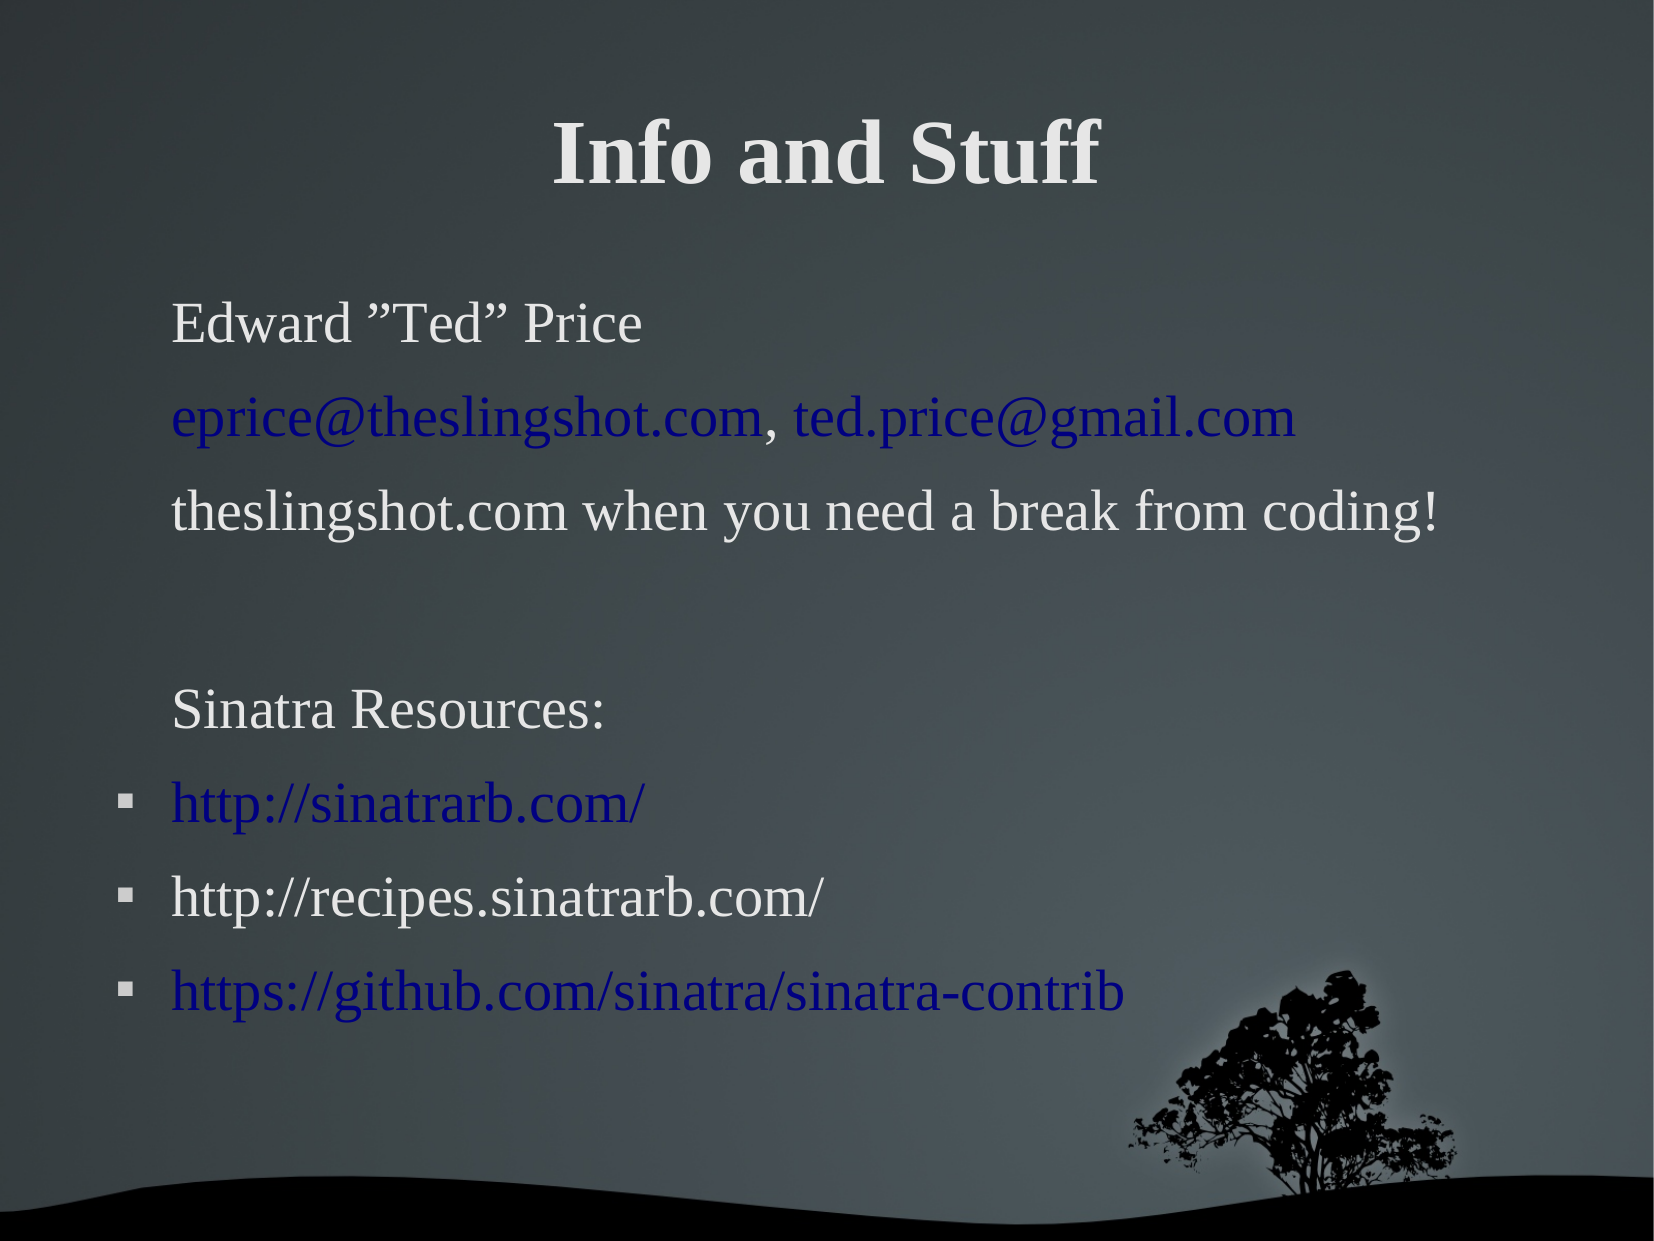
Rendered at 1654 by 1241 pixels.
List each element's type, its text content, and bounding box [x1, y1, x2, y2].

title Info and Stuff [82, 49, 1571, 257]
list Edward ”Ted” Price eprice@theslingshot.com, ted.price@gmail.com theslingshot.com when you need a break from coding! Sinatra Resources: http://sinatrarb.com/ http://recipes.sinatrarb.com/ https://github.com/sinatra/sinatra-contrib [82, 290, 1571, 1182]
picture [0, 0, 1654, 1241]
